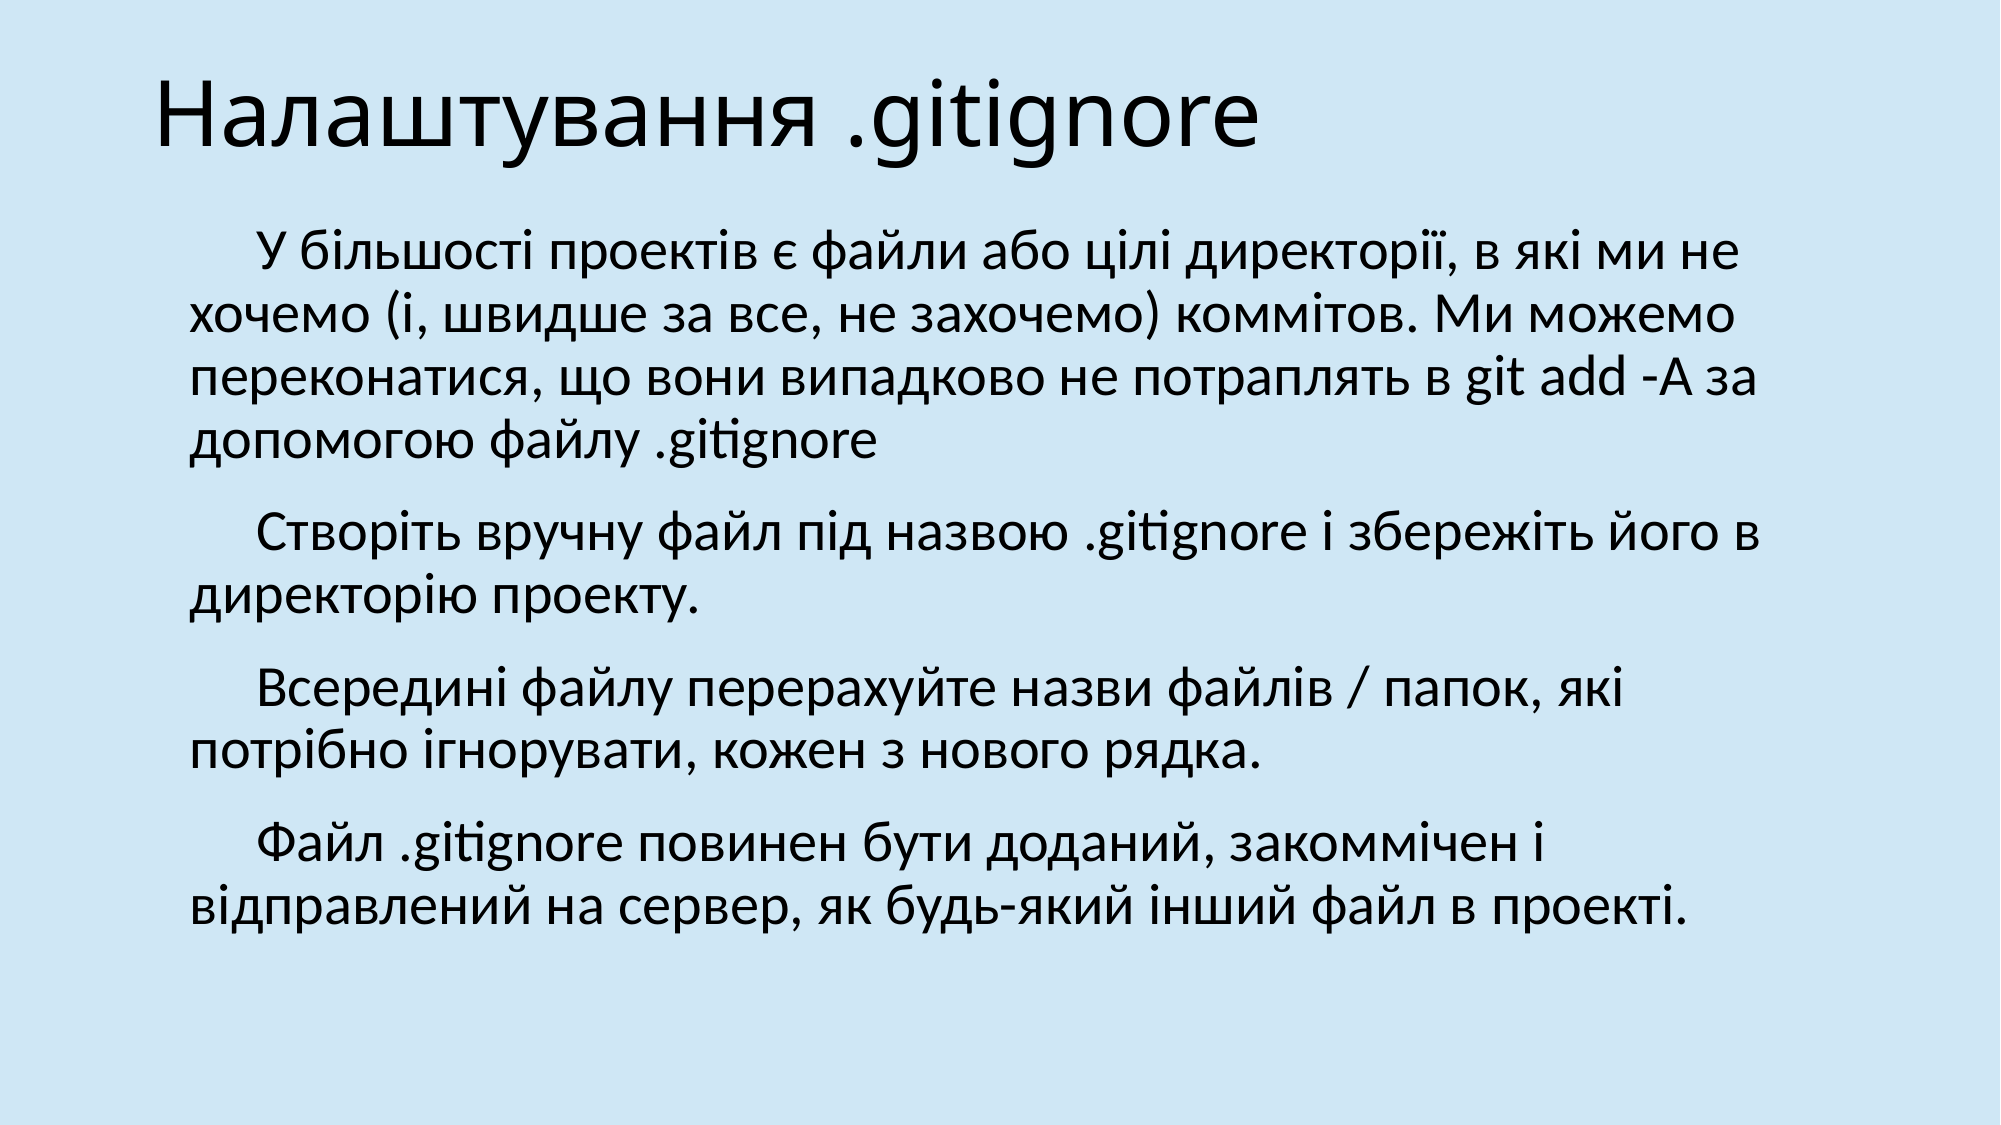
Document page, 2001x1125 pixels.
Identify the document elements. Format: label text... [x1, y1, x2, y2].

list У більшості проектів є файли або цілі директорії, в які ми не хочемо (і, швидше за все, не захочемо) коммітов. Ми можемо переконатися, що вони випадково не потраплять в git add -A за допомогою файлу .gitignore Створіть вручну файл під назвою .gitignore і збережіть його в директорію проекту. Всередині файлу перерахуйте назви файлів / папок, які потрібно ігнорувати, кожен з нового рядка. Файл .gitignore повинен бути доданий, закоммічен і відправлений на сервер, як будь-який інший файл в проекті. [137, 211, 1863, 1111]
title Налаштування .gitignore [137, 59, 1863, 211]
